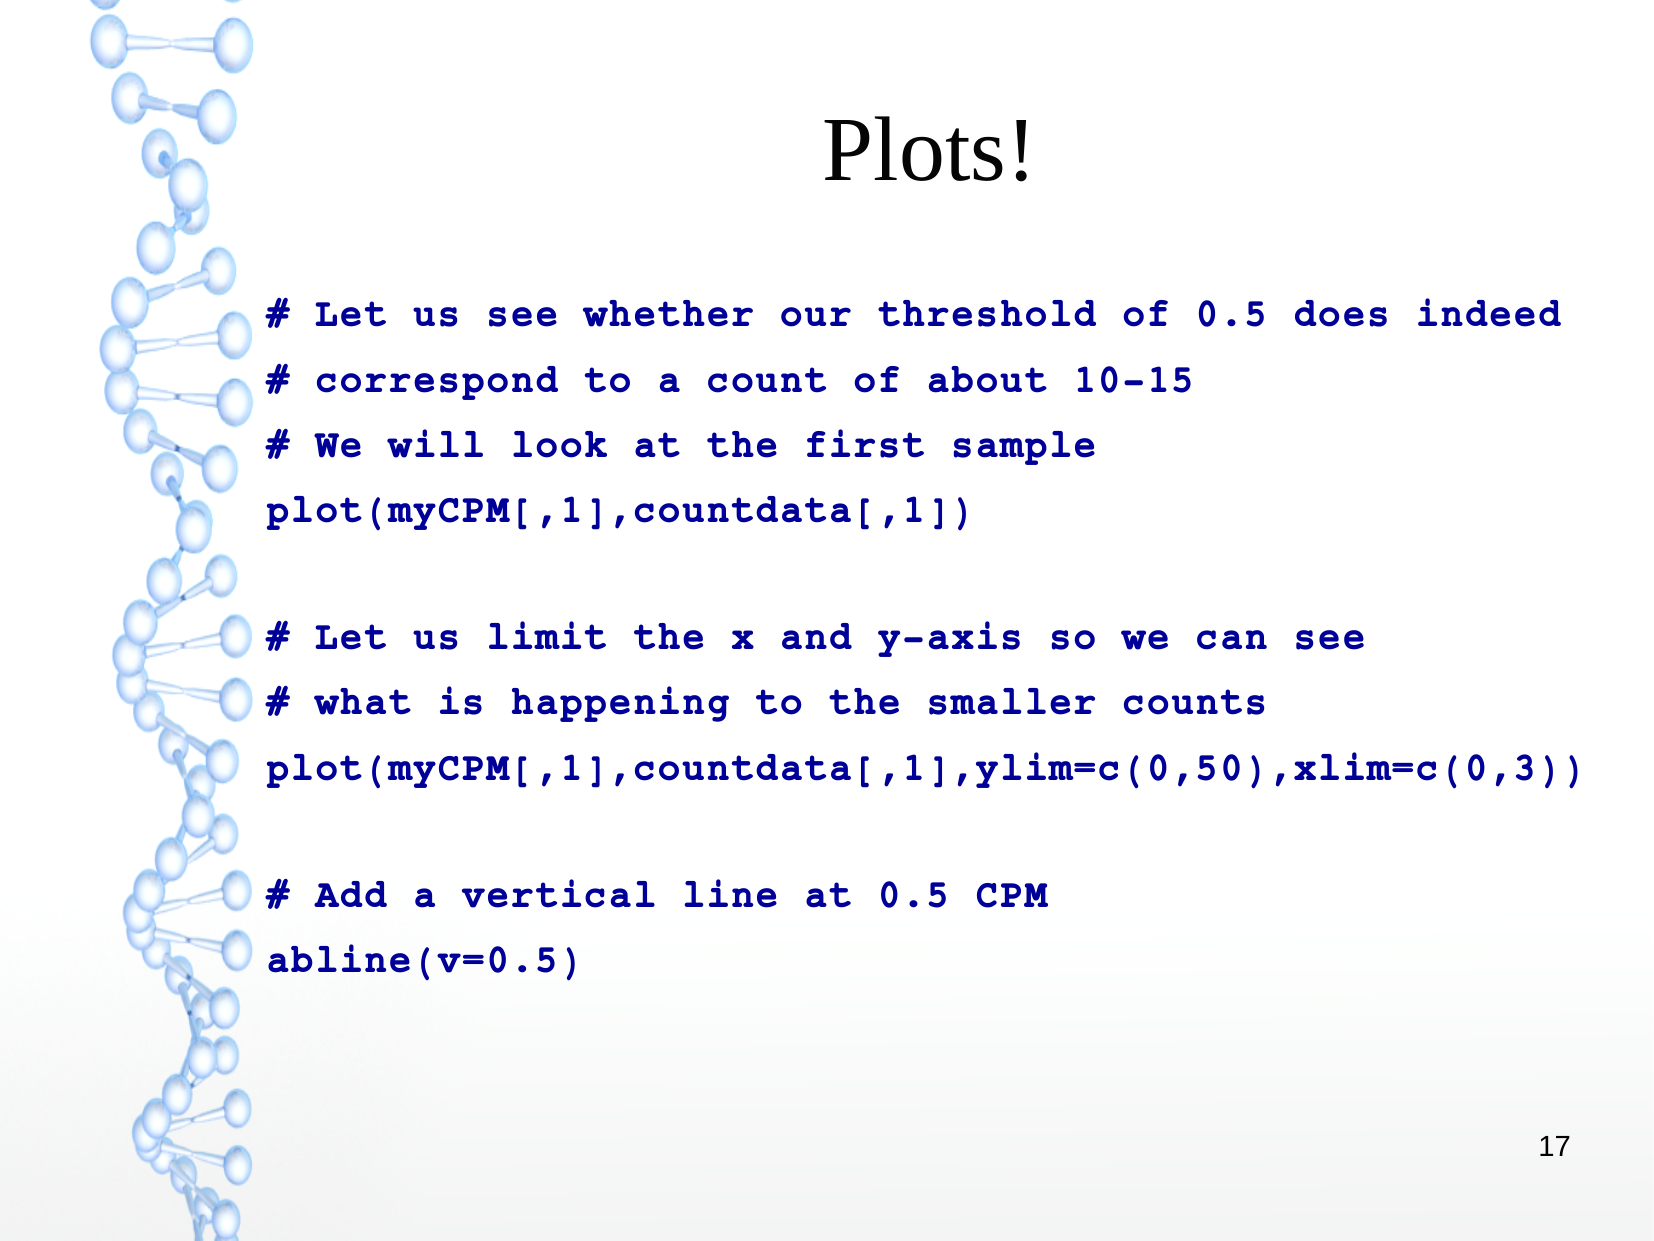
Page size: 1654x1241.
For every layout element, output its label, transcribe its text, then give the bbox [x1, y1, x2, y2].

picture [0, 0, 1654, 1241]
list # Let us see whether our threshold of 0.5 does indeed # correspond to a count of about 10-15 # We will look at the first sample plot(myCPM[,1],countdata[,1]) # Let us limit the x and y-axis so we can see # what is happening to the smaller counts plot(myCPM[,1],countdata[,1],ylim=c(0,50),xlim=c(0,3)) # Add a vertical line at 0.5 CPM abline(v=0.5) [265, 299, 1595, 1019]
title Plots! [265, 47, 1595, 252]
